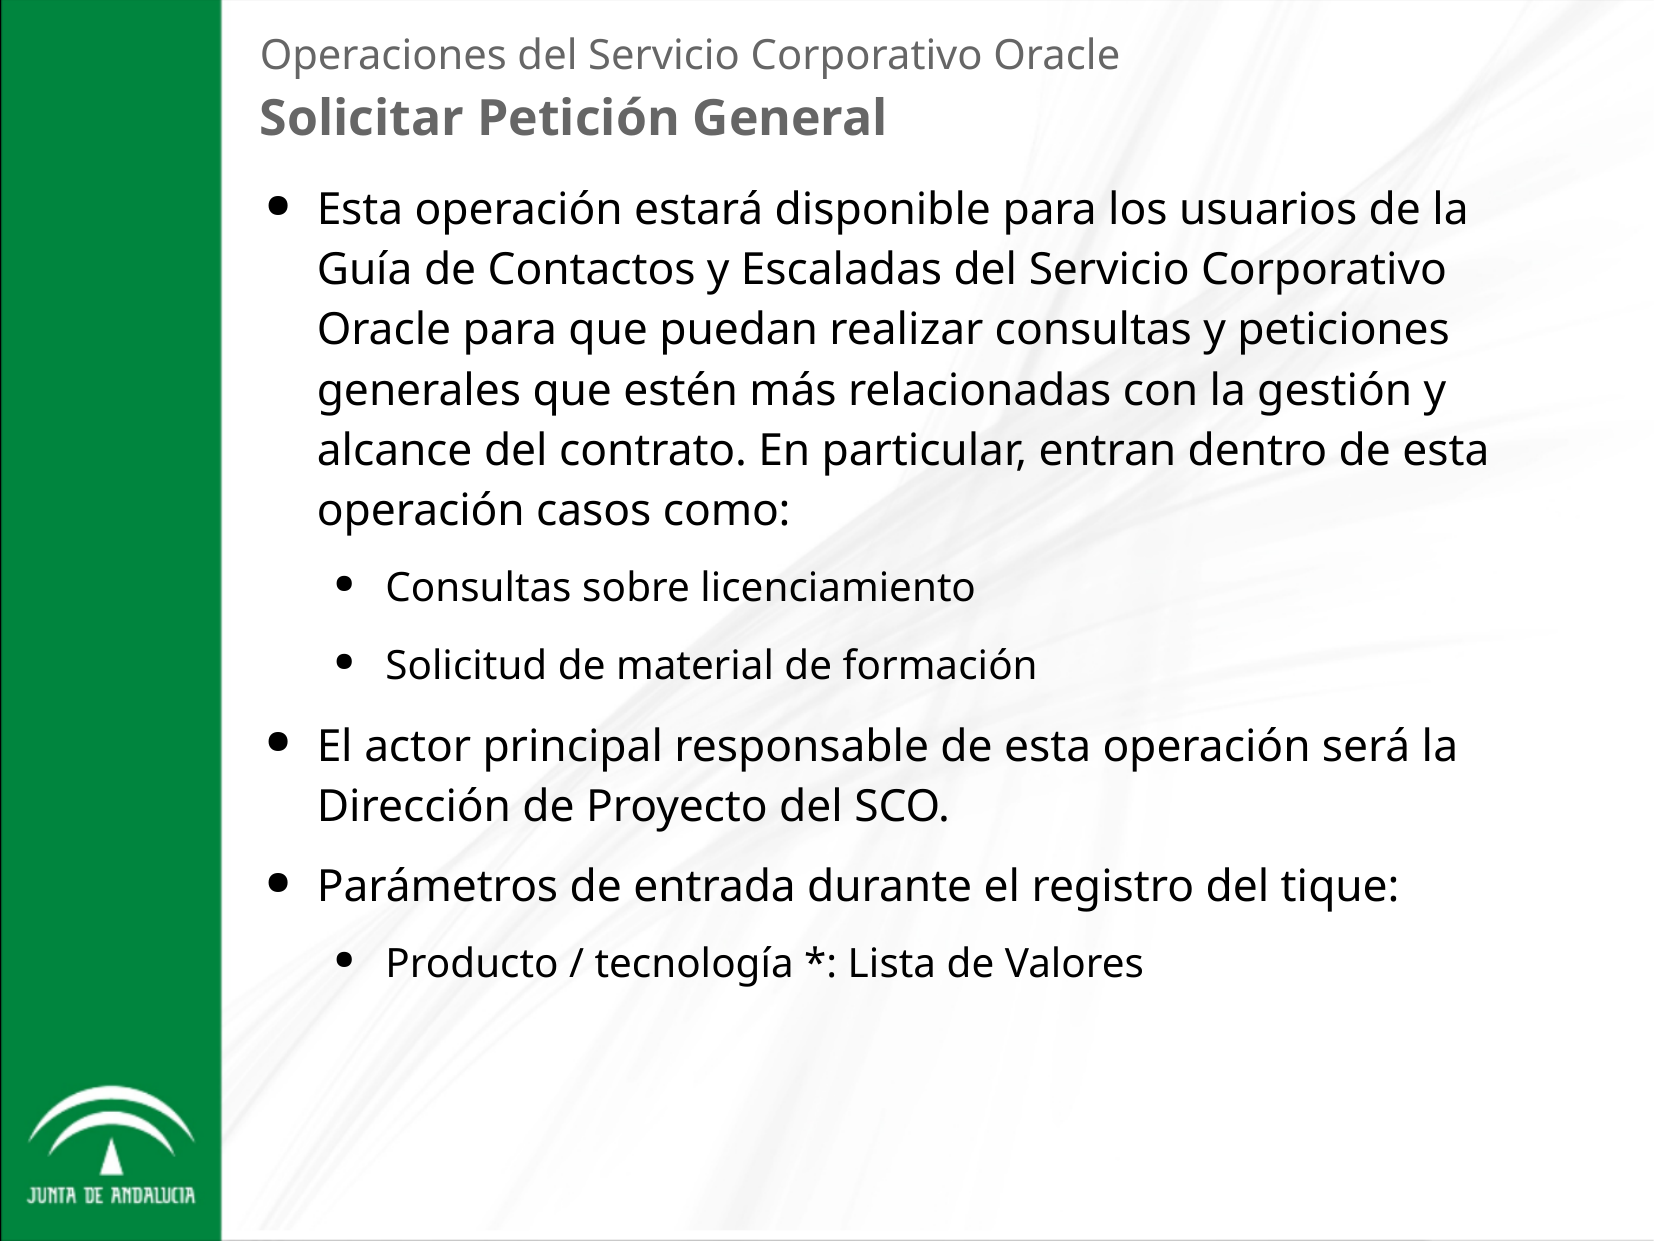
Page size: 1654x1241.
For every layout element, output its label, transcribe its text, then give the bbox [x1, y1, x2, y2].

list Esta operación estará disponible para los usuarios de la Guía de Contactos y Escaladas del Servicio Corporativo Oracle para que puedan realizar consultas y peticiones generales que estén más relacionadas con la gestión y alcance del contrato. En particular, entran dentro de esta operación casos como: Consultas sobre licenciamiento Solicitud de material de formación El actor principal responsable de esta operación será la Dirección de Proyecto del SCO. Parámetros de entrada durante el registro del tique: Producto / tecnología *: Lista de Valores [248, 177, 1565, 996]
picture [0, 0, 1654, 1241]
title Operaciones del Servicio Corporativo Oracle Solicitar Petición General [259, 35, 1577, 139]
